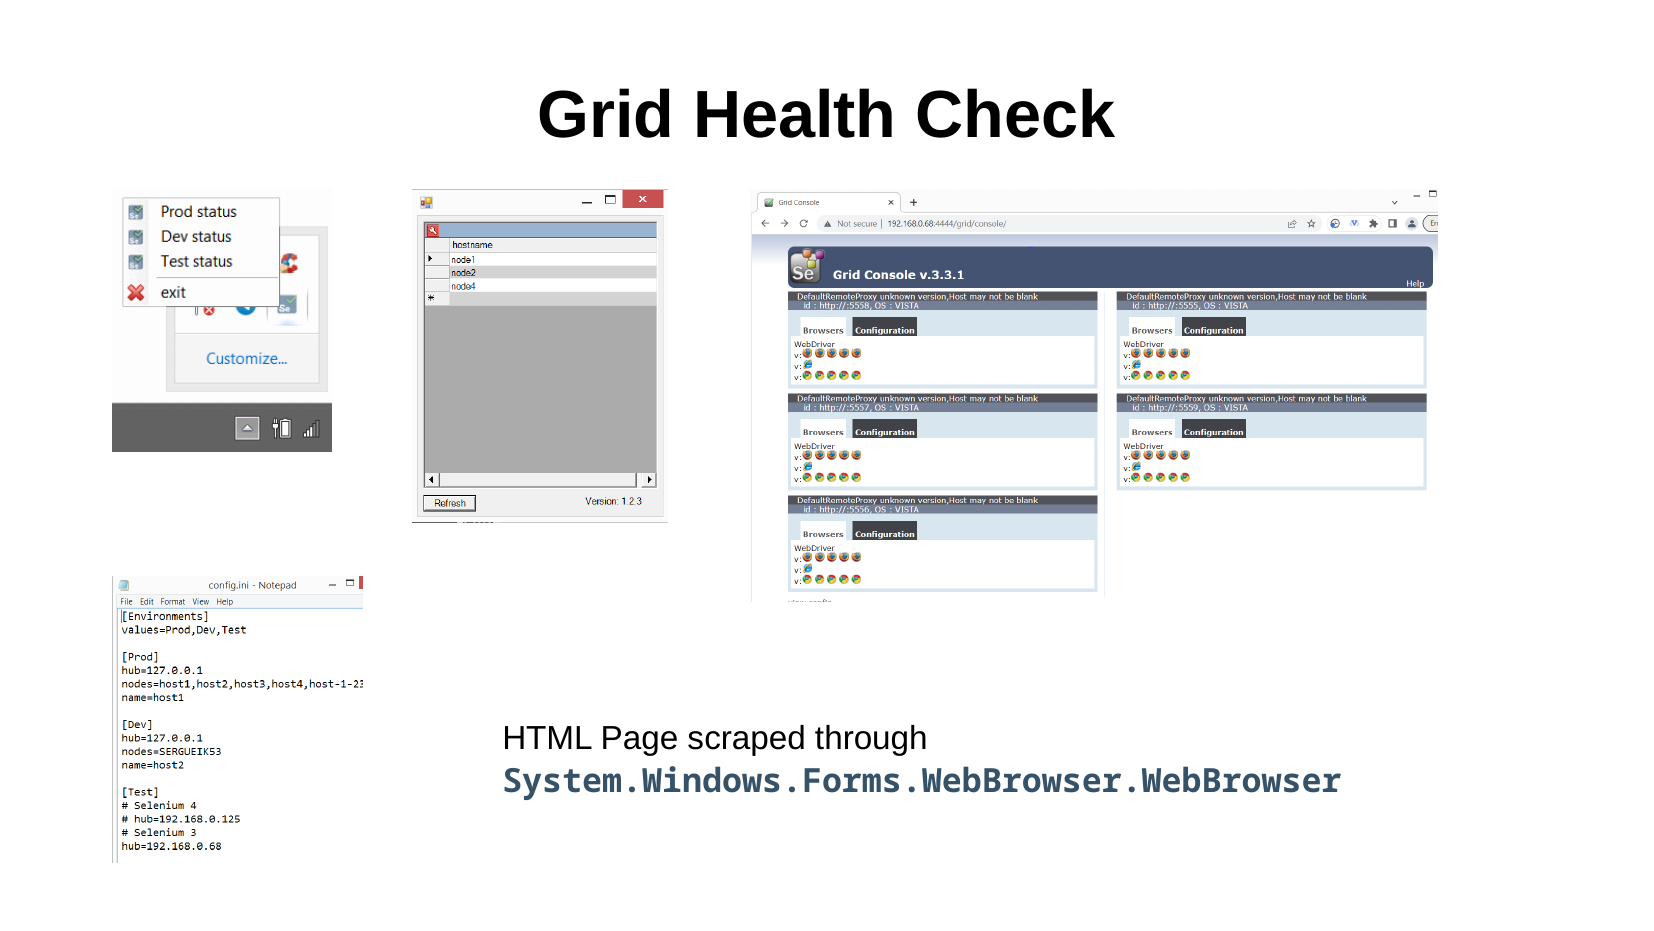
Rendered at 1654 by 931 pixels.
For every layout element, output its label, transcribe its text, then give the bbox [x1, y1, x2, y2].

picture [750, 189, 1438, 602]
title Grid Health Check [82, 37, 1571, 193]
picture [412, 189, 668, 523]
picture [112, 187, 332, 452]
picture [112, 576, 363, 863]
text_box HTML Page scraped through System.Windows.Forms.WebBrowser.WebBrowser [487, 712, 1501, 842]
